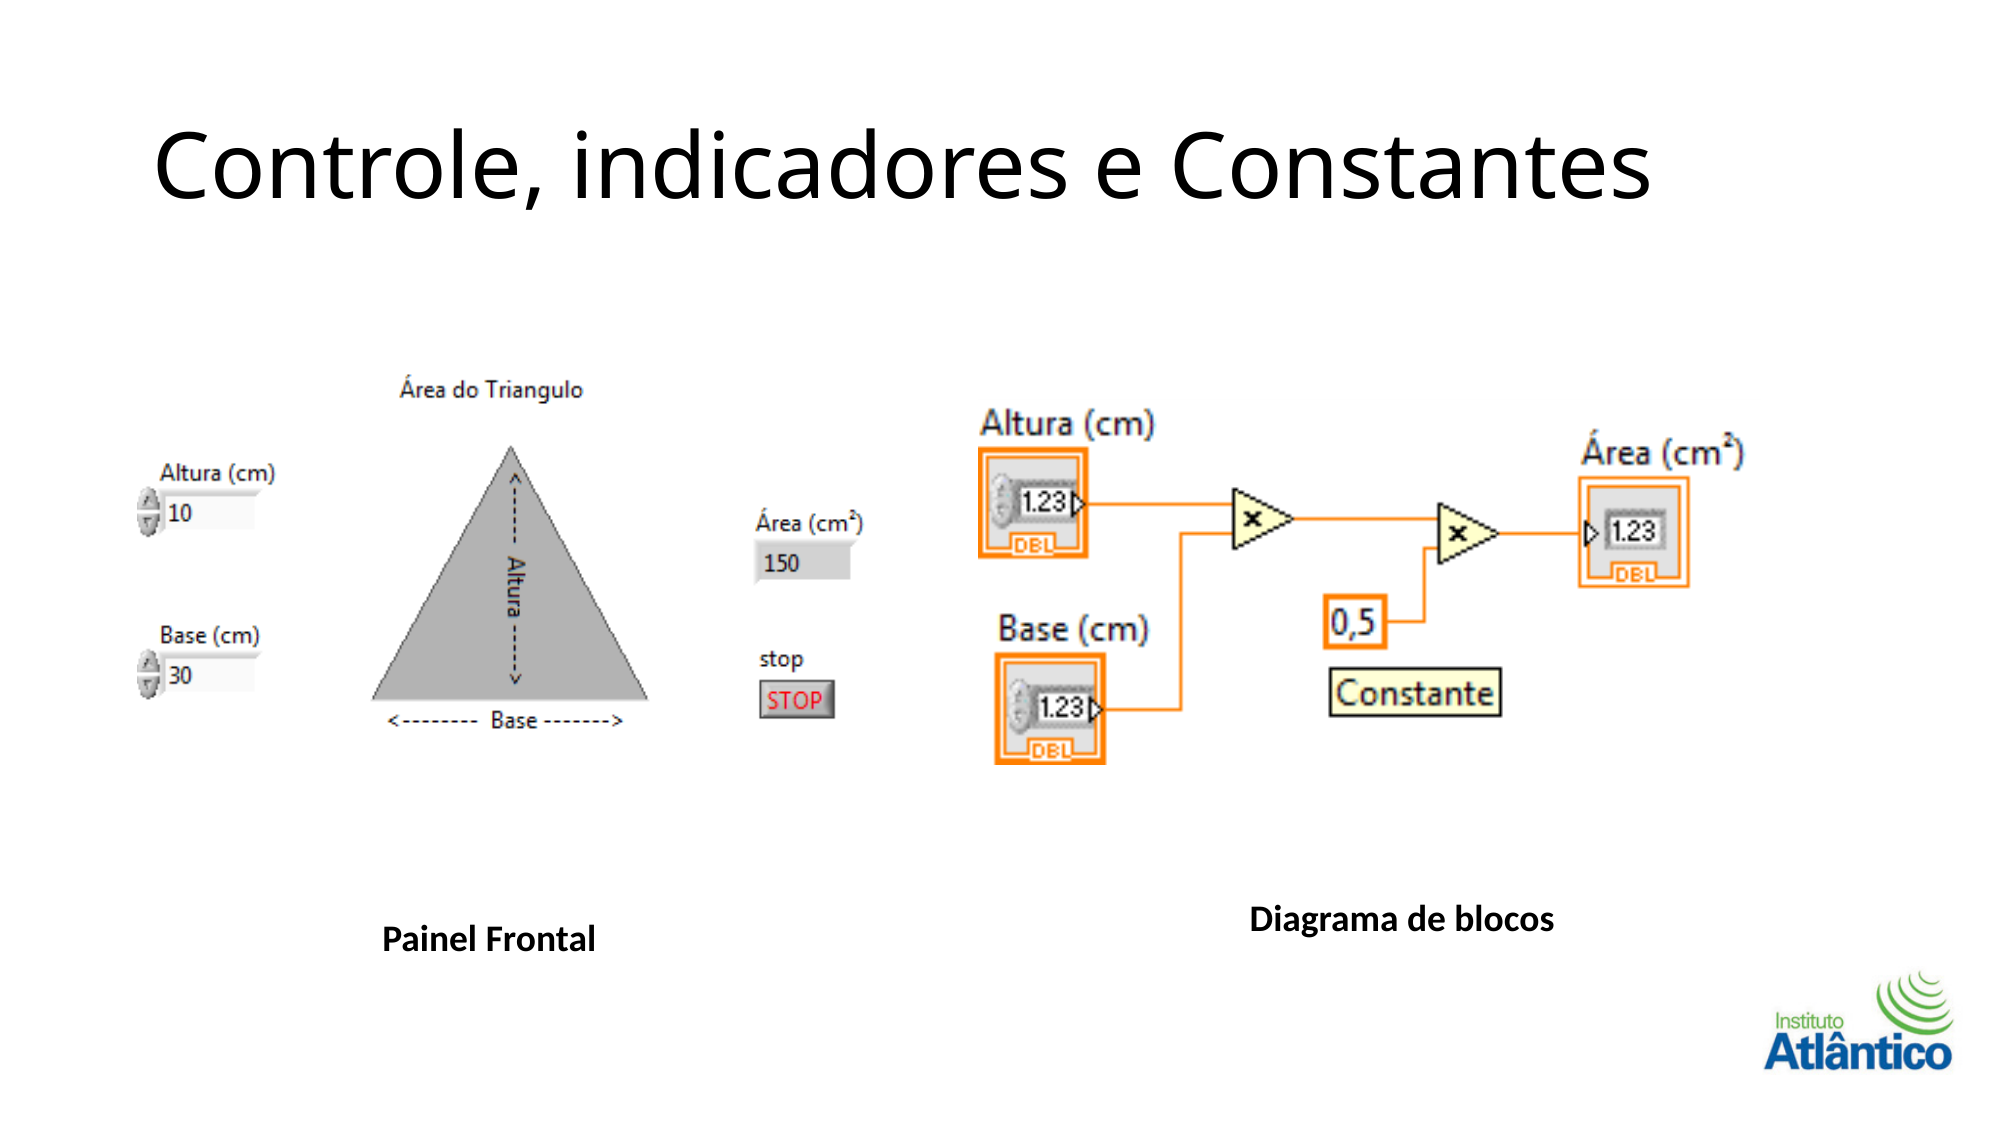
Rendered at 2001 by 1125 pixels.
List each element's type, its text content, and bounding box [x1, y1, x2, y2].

picture [978, 398, 1761, 765]
picture [137, 373, 874, 751]
text_box Diagrama de blocos [1234, 886, 1594, 948]
title Controle, indicadores e Constantes [137, 59, 1863, 278]
text_box Painel Frontal [367, 906, 618, 968]
picture [1717, 930, 2000, 1120]
